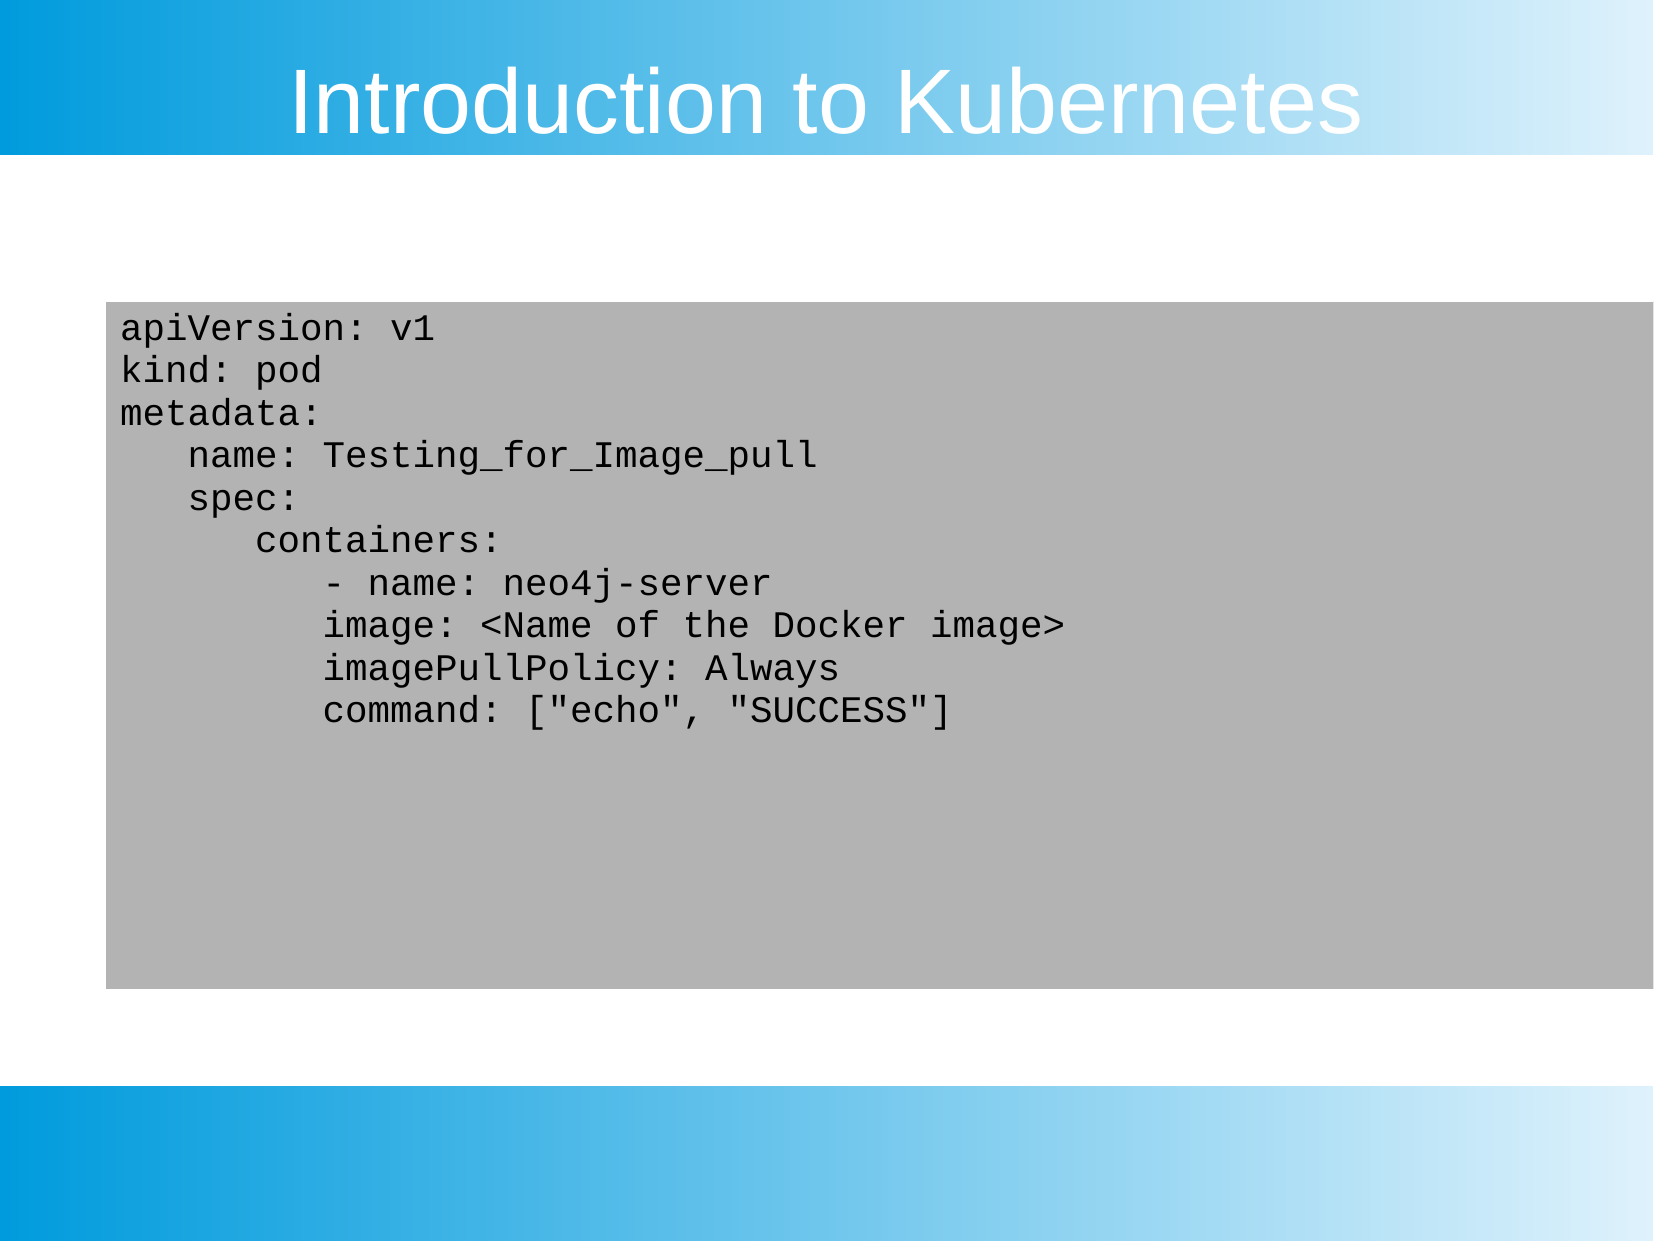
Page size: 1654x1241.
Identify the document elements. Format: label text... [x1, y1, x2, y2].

table_header apiVersion: v1 kind: pod metadata: name: Testing_for_Image_pull spec: containers: - name: neo4j-server image: <Name of the Docker image> imagePullPolicy: Always command: ["echo", "SUCCESS"] [106, 302, 1654, 989]
list [82, 290, 1571, 756]
title Introduction to Kubernetes [82, 49, 1571, 155]
